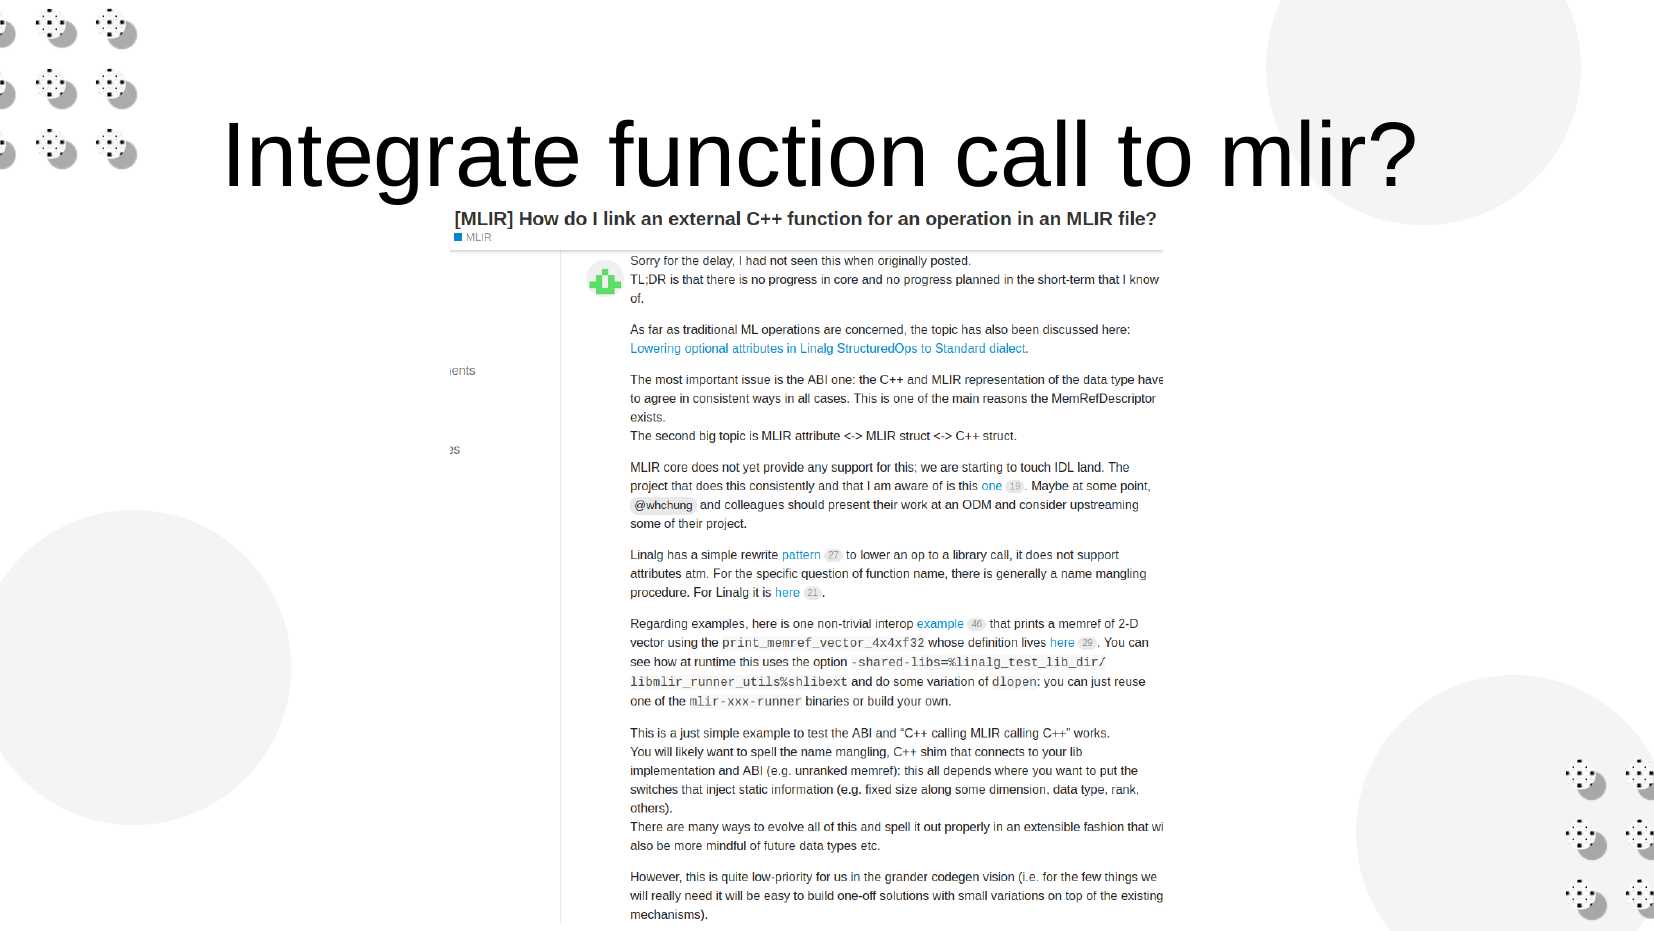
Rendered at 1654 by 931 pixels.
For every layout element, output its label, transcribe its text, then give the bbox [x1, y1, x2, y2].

title Integrate function call to mlir? [76, 76, 1565, 233]
picture [1565, 879, 1596, 910]
picture [0, 131, 7, 156]
picture [450, 203, 1163, 924]
picture [1565, 819, 1596, 850]
picture [1565, 759, 1596, 790]
picture [1625, 759, 1654, 790]
picture [1625, 819, 1654, 850]
picture [0, 11, 6, 36]
picture [0, 71, 6, 96]
picture [1625, 879, 1654, 910]
picture [35, 68, 66, 99]
picture [35, 128, 67, 159]
picture [98, 68, 124, 76]
picture [35, 8, 66, 39]
picture [95, 8, 126, 39]
